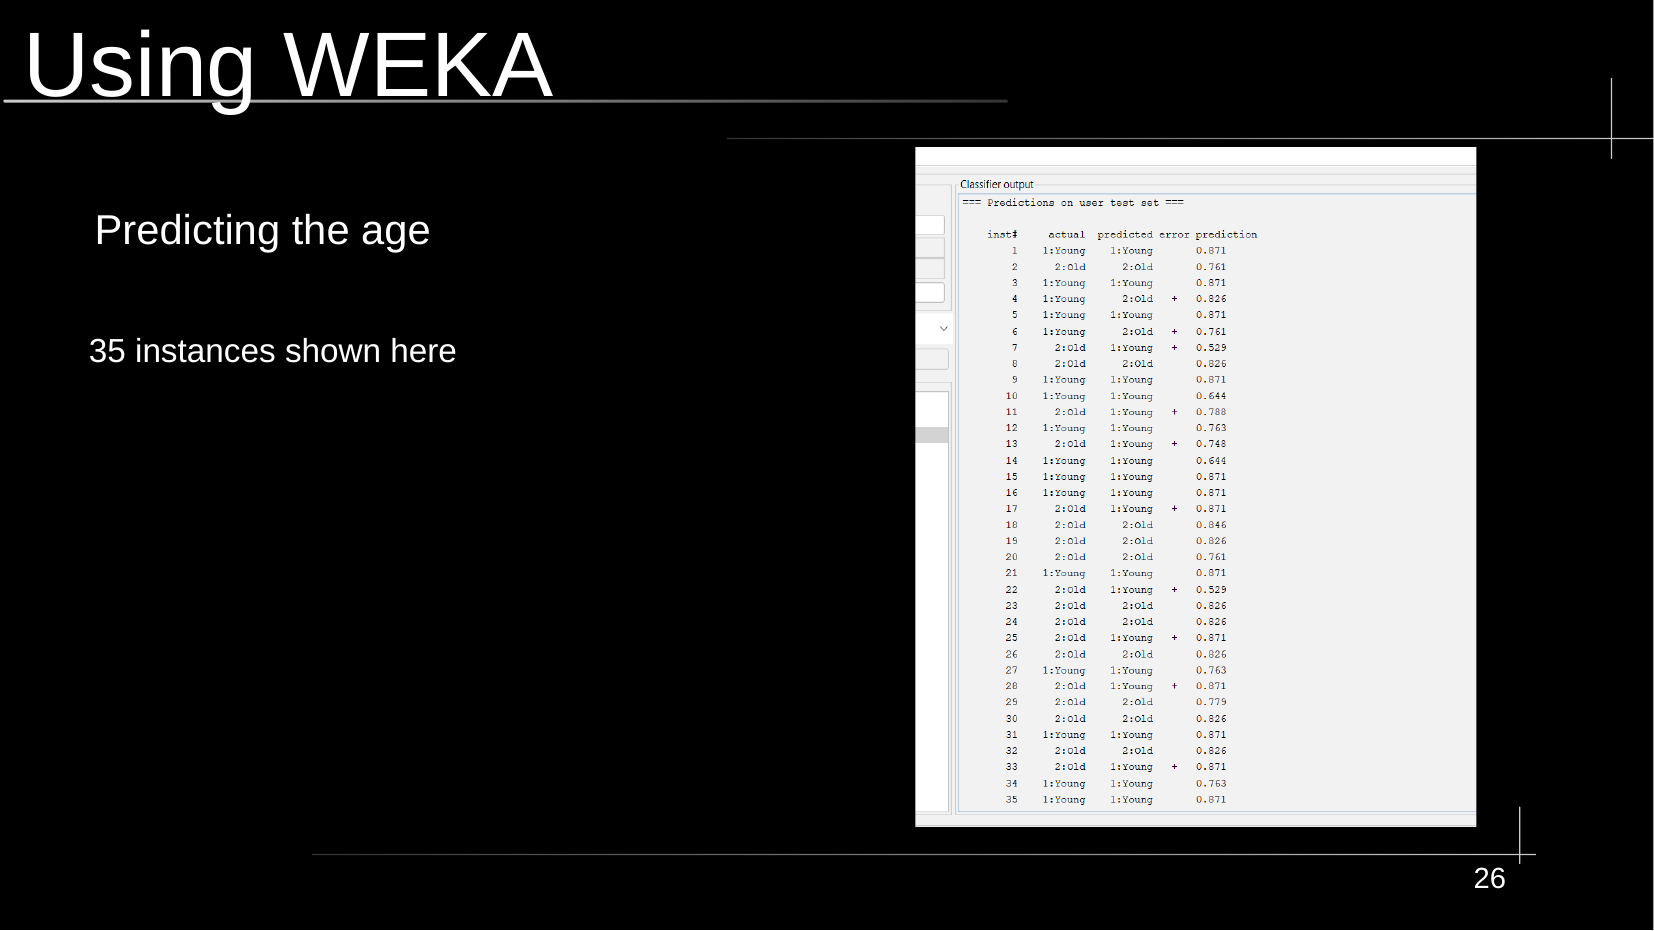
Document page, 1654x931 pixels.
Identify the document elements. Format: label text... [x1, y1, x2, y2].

title Using WEKA [23, 11, 1589, 119]
text_box 35 instances shown here [74, 324, 473, 377]
picture [915, 147, 1477, 827]
list Predicting the age [23, 206, 532, 285]
